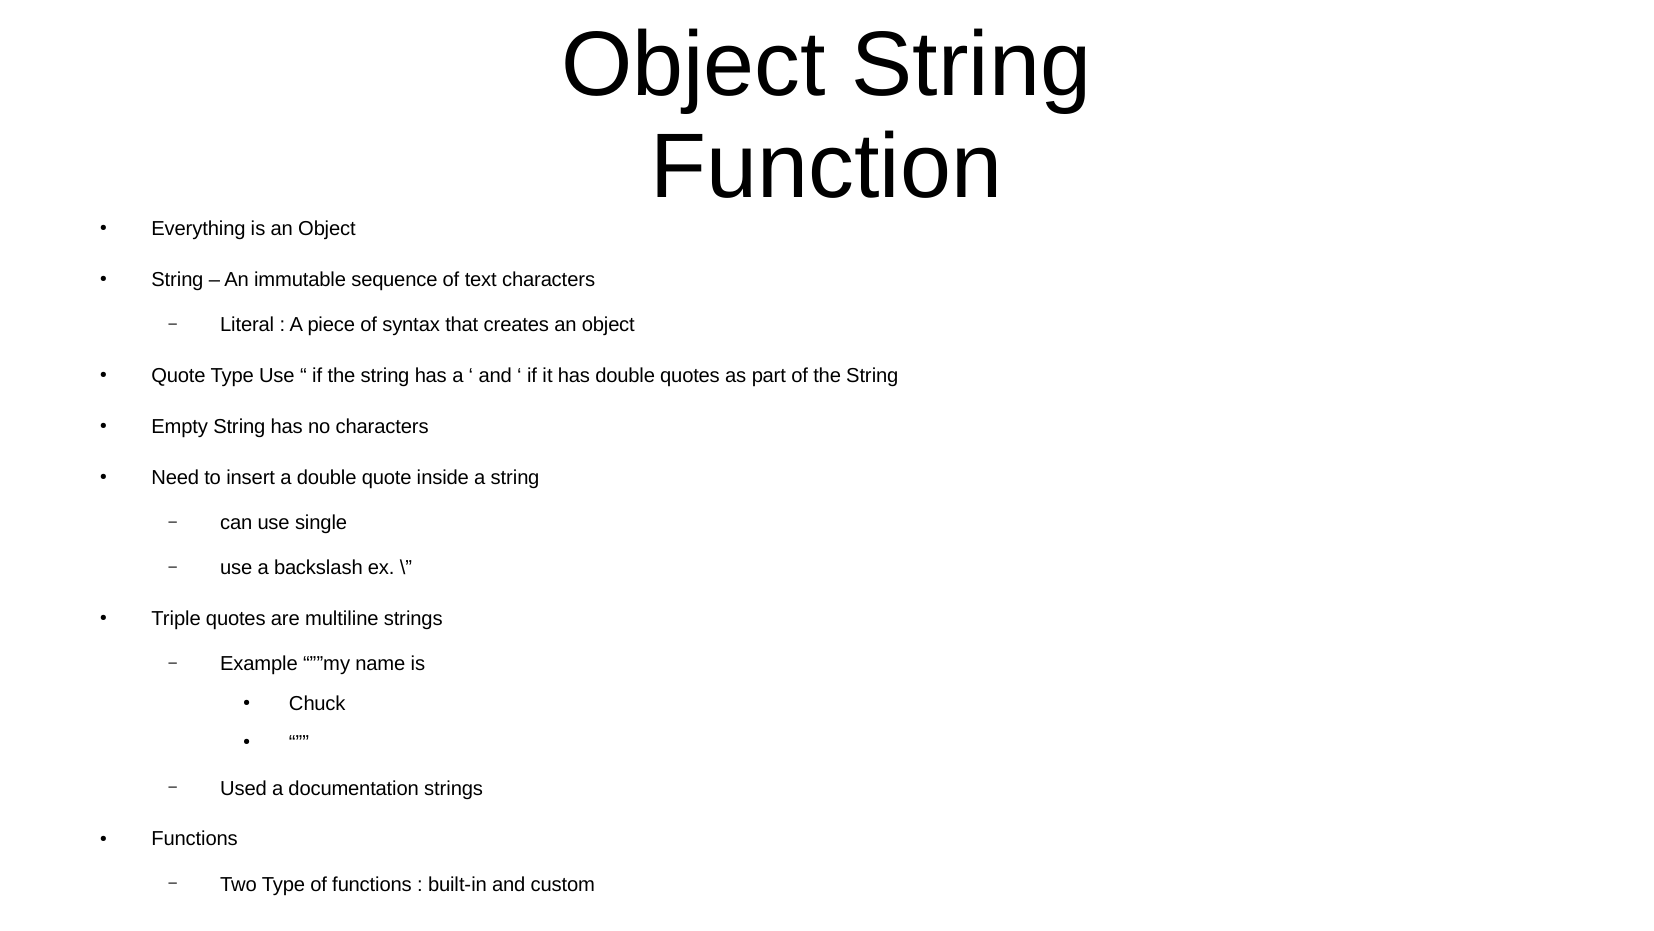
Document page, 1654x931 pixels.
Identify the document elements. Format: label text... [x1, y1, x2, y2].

list Everything is an Object String – An immutable sequence of text characters Literal : A piece of syntax that creates an object Quote Type Use “ if the string has a ‘ and ‘ if it has double quotes as part of the String Empty String has no characters Need to insert a double quote inside a string can use single use a backslash ex. \” Triple quotes are multiline strings Example “””my name is Chuck “”” Used a documentation strings Functions Two Type of functions : built-in and custom [82, 217, 1576, 901]
title Object String Function [82, 12, 1571, 217]
